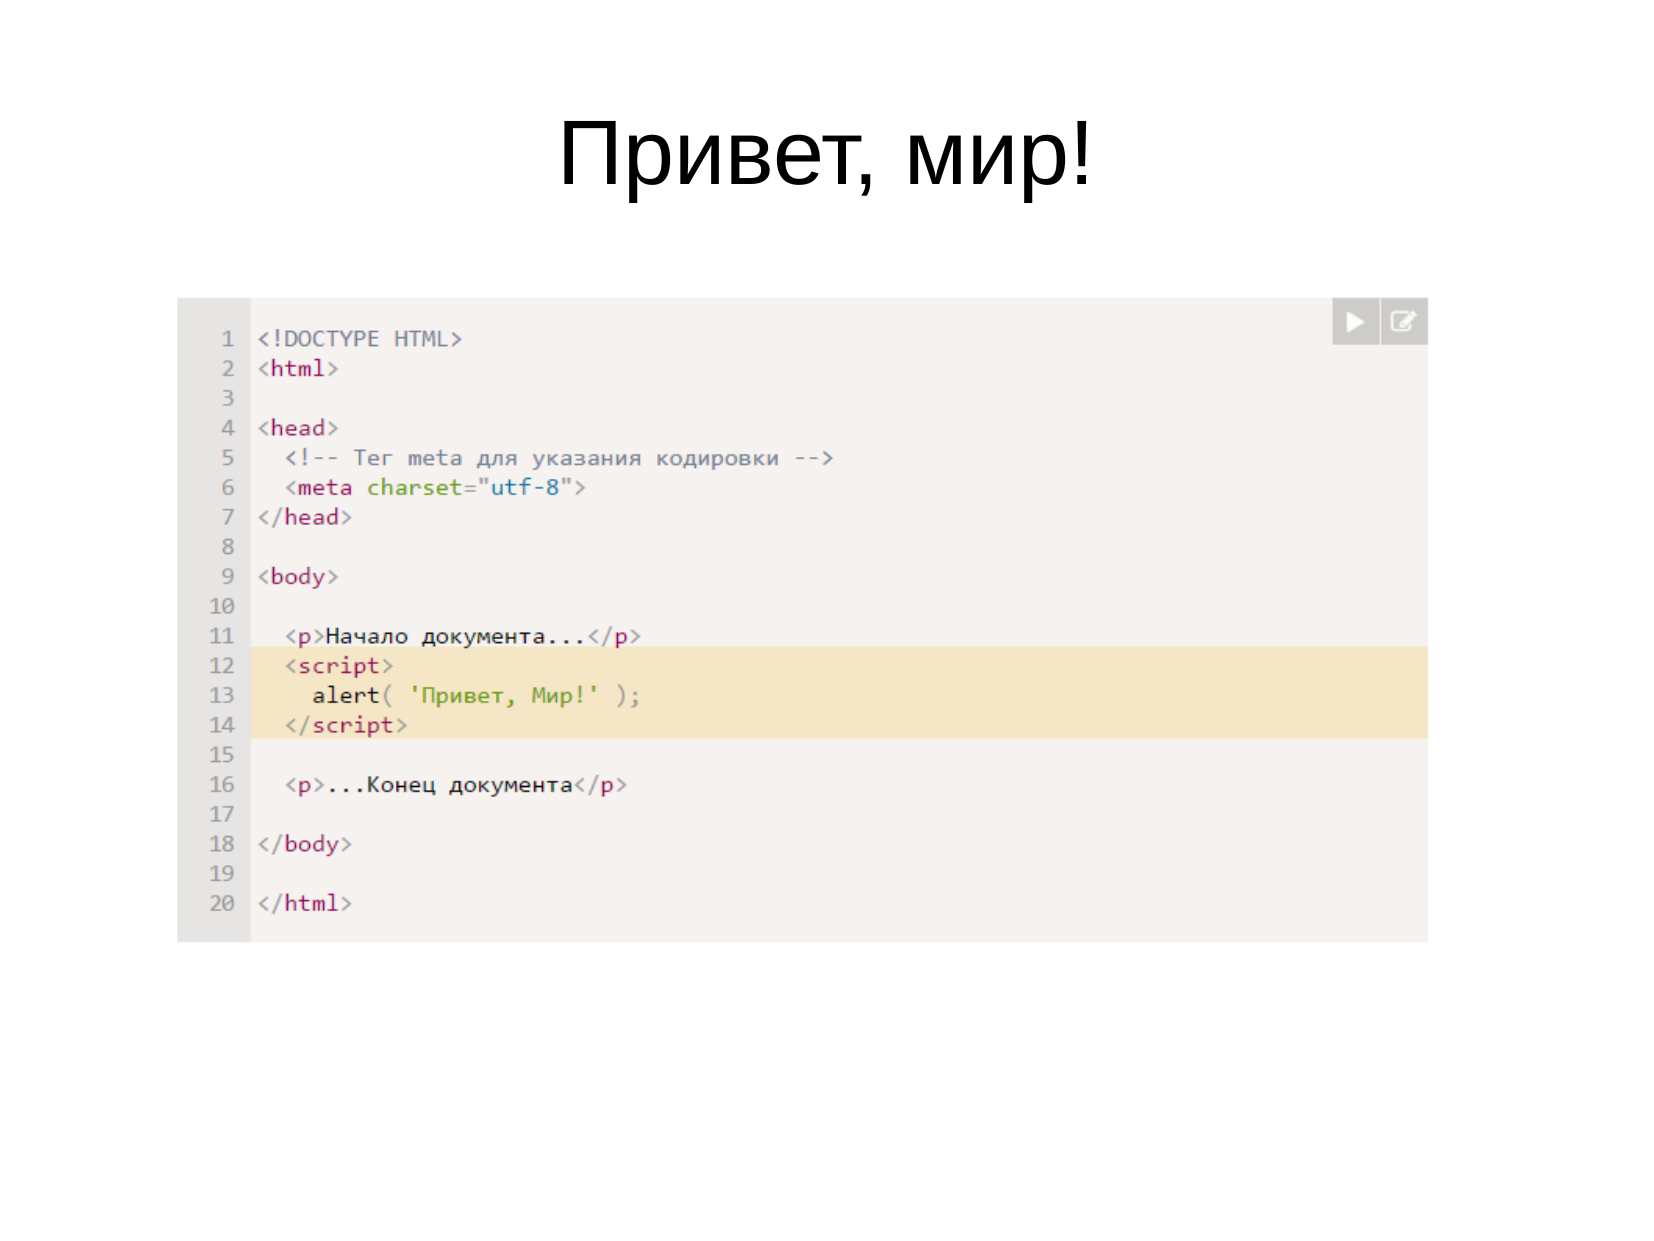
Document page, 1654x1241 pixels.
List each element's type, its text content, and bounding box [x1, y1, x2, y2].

picture [173, 295, 1447, 958]
title Привет, мир! [82, 49, 1571, 257]
